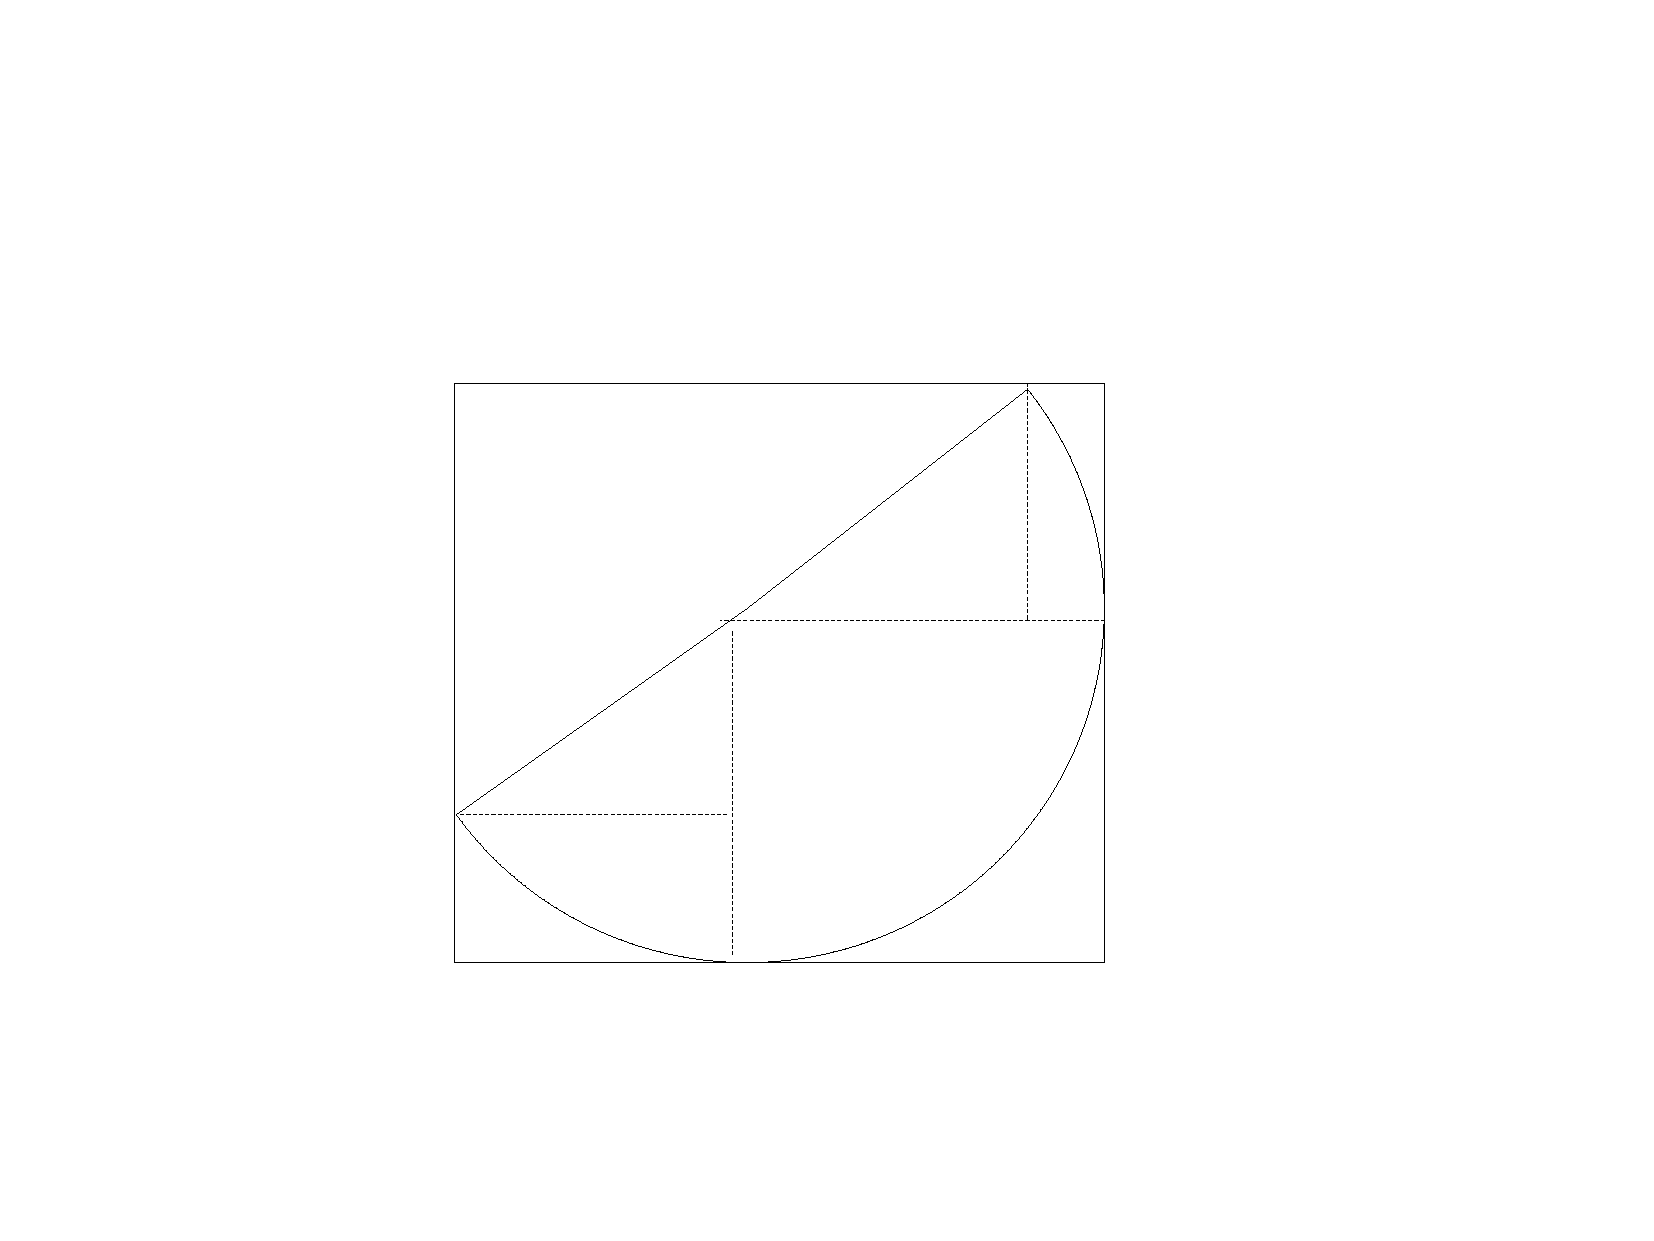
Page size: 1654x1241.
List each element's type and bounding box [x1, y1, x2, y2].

text_box [454, 383, 1105, 963]
